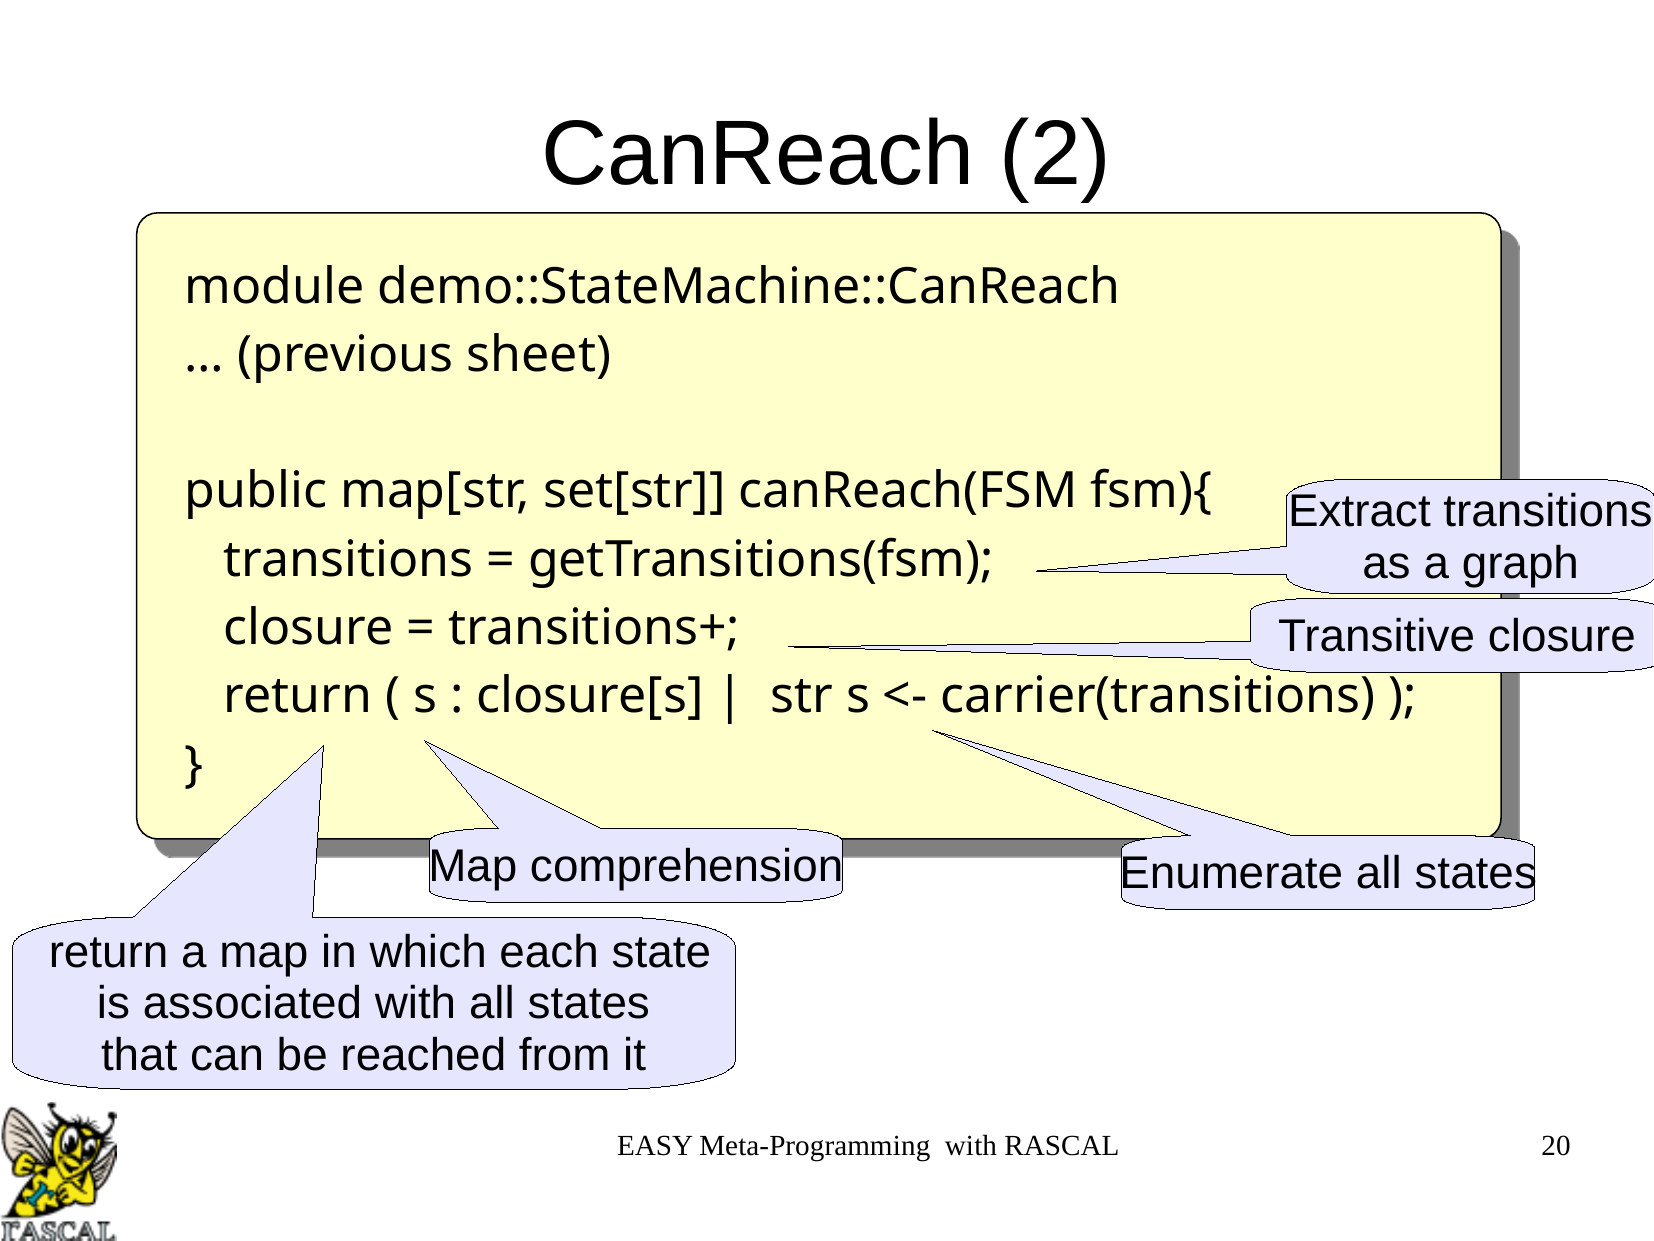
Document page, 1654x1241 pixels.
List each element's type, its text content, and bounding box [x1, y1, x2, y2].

picture [0, 1102, 117, 1241]
text_box [136, 212, 1502, 839]
text_box Map comprehension [424, 740, 843, 903]
text_box Enumerate all states [932, 730, 1535, 910]
text_box module demo::StateMachine::CanReach … (previous sheet) public map[str, set[str]] canReach(FSM fsm){ transitions = getTransitions(fsm); closure = transitions+; return ( s : closure[s] | str s <- carrier(transitions) ); } [169, 242, 1654, 1097]
text_box Transitive closure [788, 598, 1654, 673]
text_box Extract transitions as a graph [1036, 479, 1654, 594]
text_box return a map in which each state is associated with all states that can be reached from it [12, 745, 736, 1090]
title CanReach (2) [82, 56, 1571, 250]
